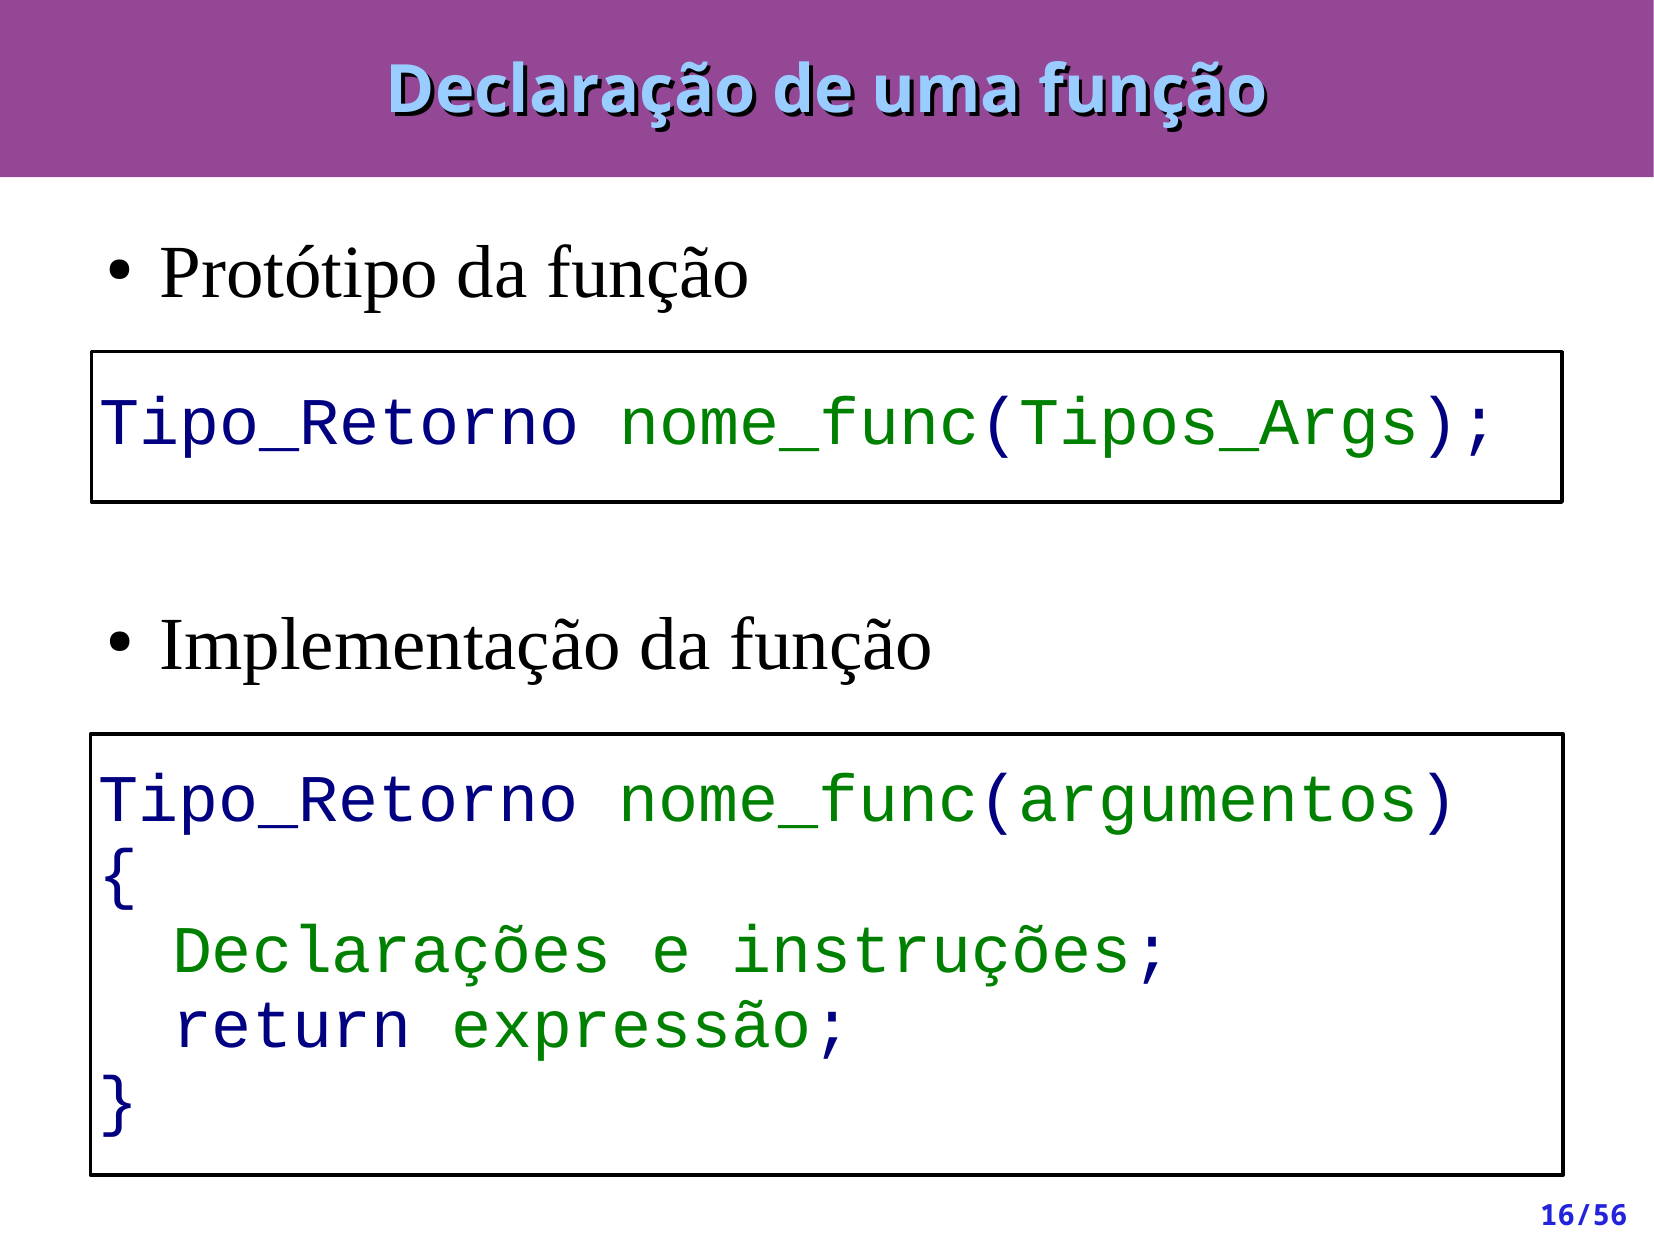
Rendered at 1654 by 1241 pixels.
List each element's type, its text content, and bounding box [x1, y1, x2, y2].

list Protótipo da função [88, 230, 1577, 349]
title Declaração de uma função [82, 0, 1571, 176]
text_box Tipo_Retorno nome_func(argumentos) { Declarações e instruções; return expressão; } [90, 733, 1563, 1176]
list Implementação da função [88, 602, 1577, 715]
text_box Tipo_Retorno nome_func(Tipos_Args); [91, 351, 1563, 502]
